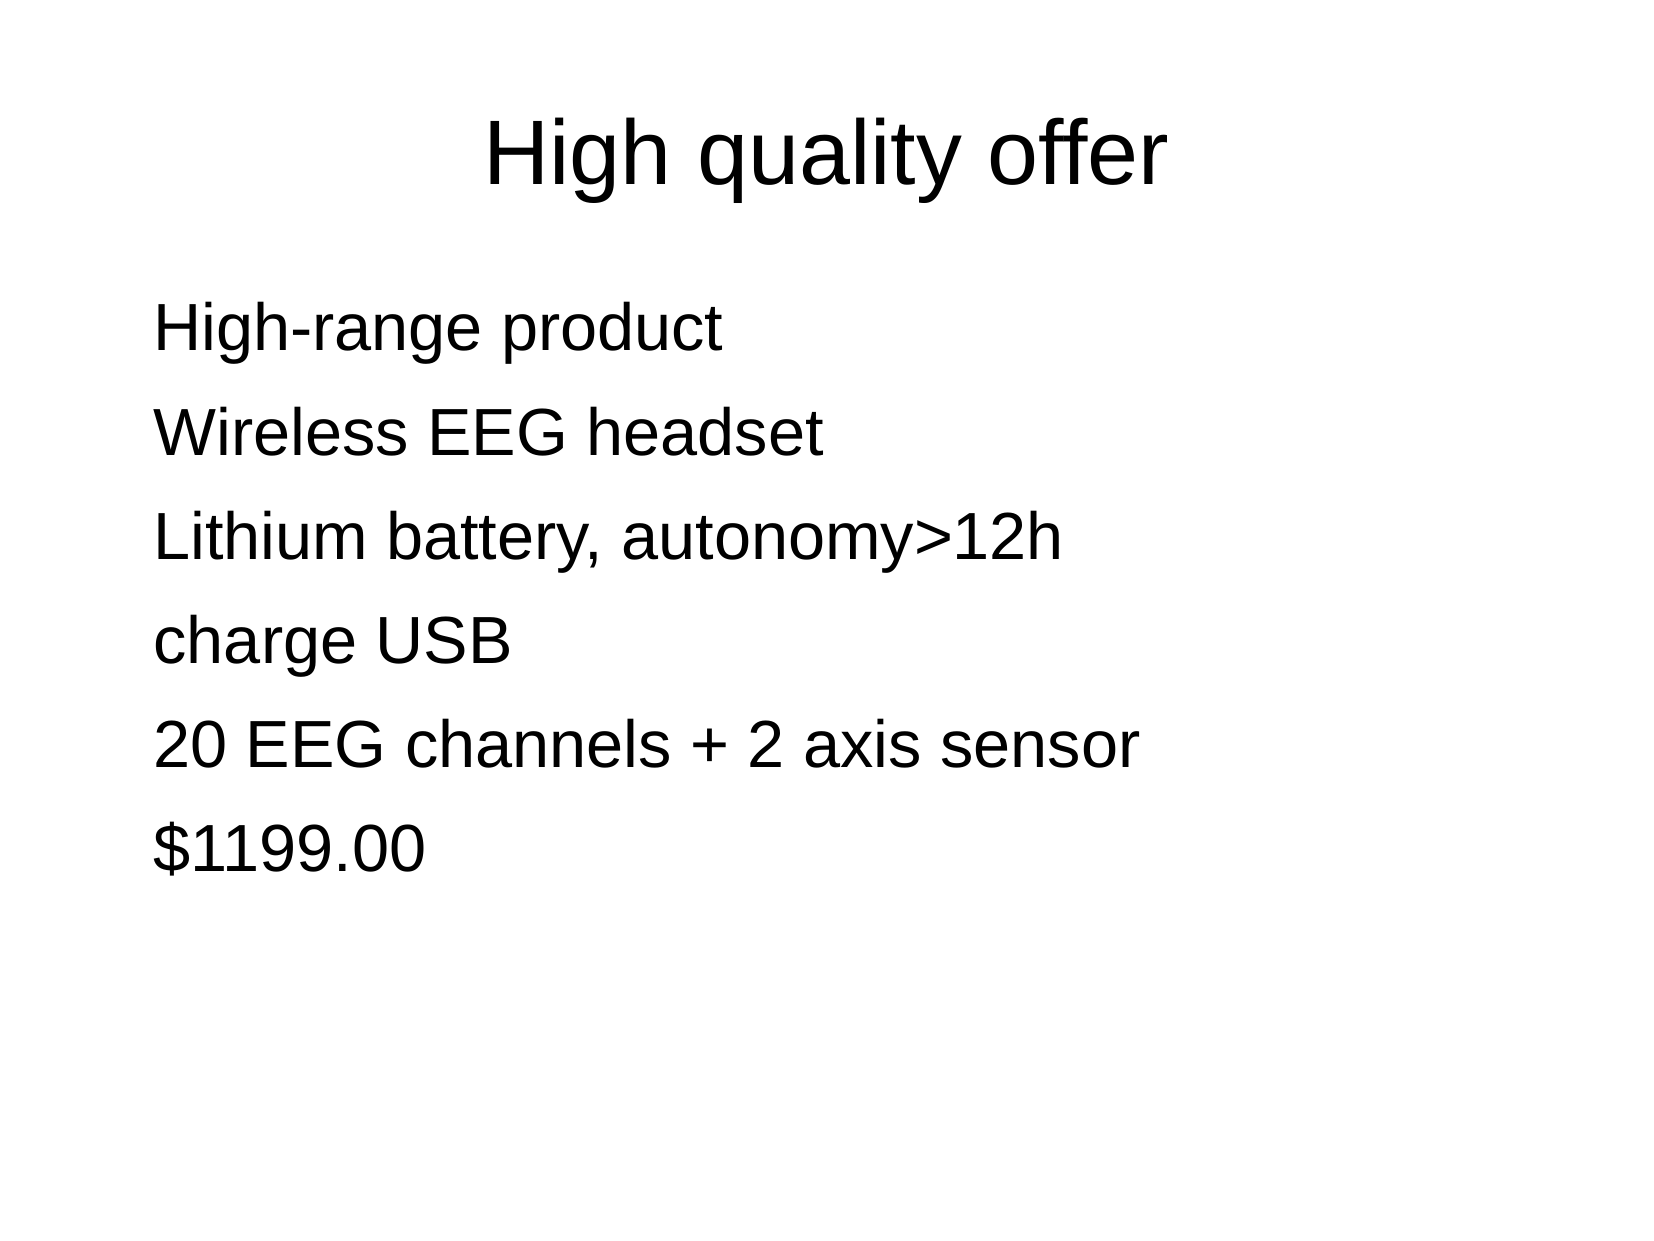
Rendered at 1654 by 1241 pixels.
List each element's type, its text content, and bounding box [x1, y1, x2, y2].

title High quality offer [82, 49, 1571, 257]
list High-range product Wireless EEG headset Lithium battery, autonomy>12h charge USB 20 EEG channels + 2 axis sensor $1199.00 [82, 290, 1571, 1109]
